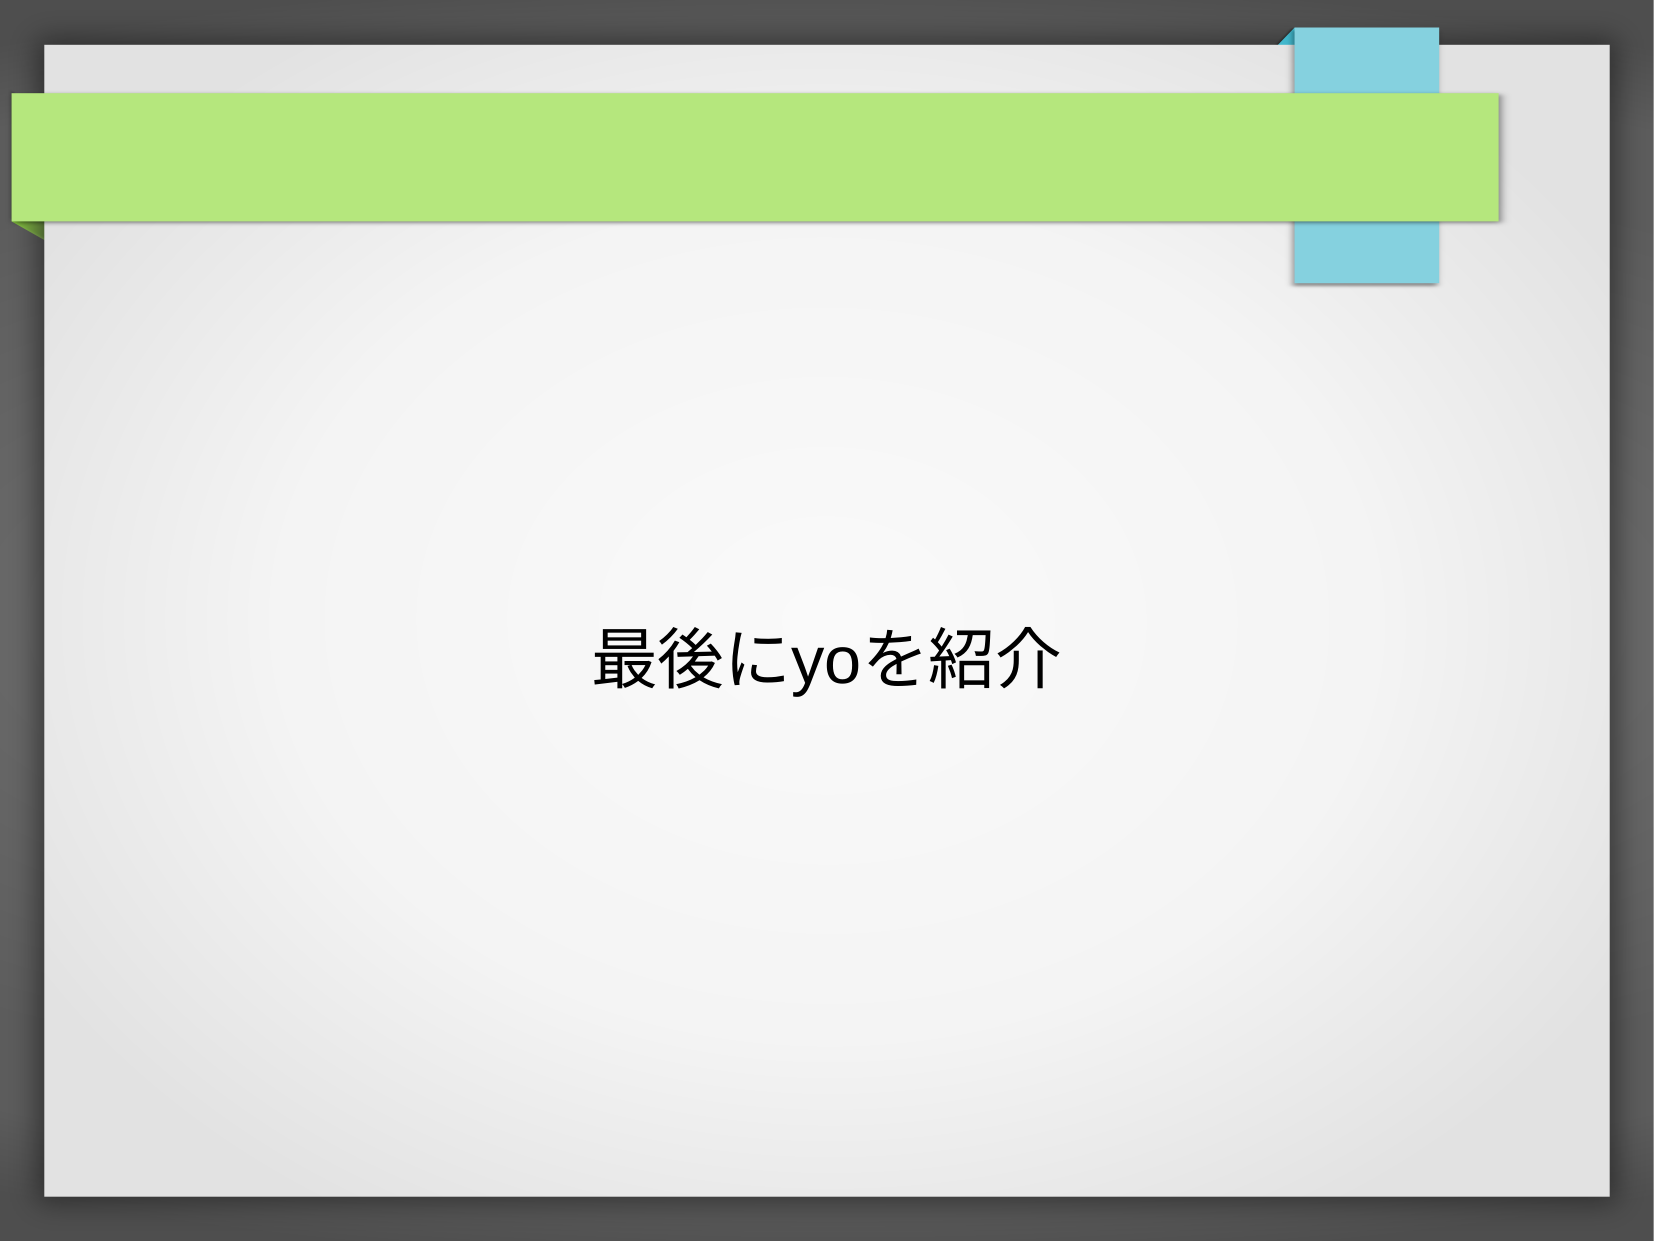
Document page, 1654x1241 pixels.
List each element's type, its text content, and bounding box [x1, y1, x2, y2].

subtitle 最後にyoを紹介 [82, 295, 1571, 1015]
picture [0, 0, 1654, 1241]
